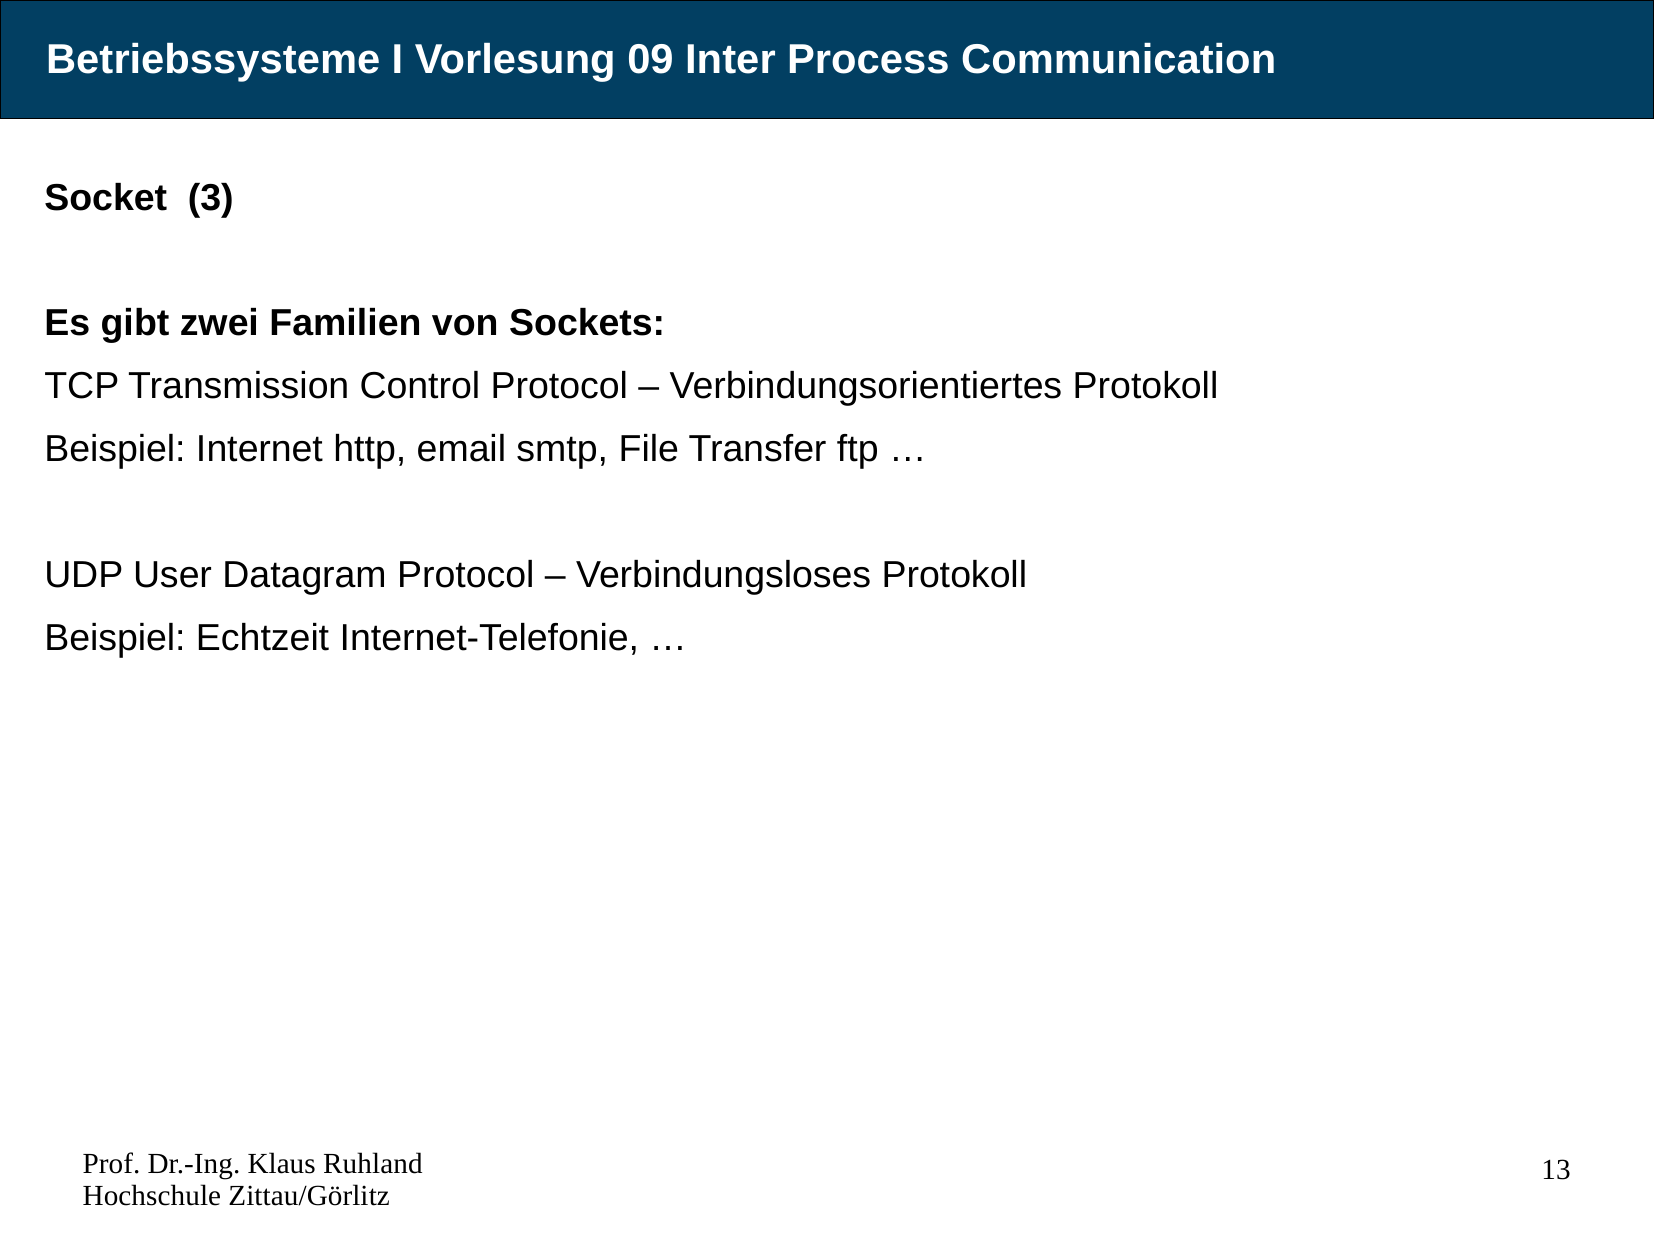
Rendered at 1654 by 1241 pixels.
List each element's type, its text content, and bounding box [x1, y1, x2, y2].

text_box Socket (3) Es gibt zwei Familien von Sockets: TCP Transmission Control Protocol – Verbindungsorientiertes Protokoll Beispiel: Internet http, email smtp, File Transfer ftp … UDP User Datagram Protocol – Verbindungsloses Protokoll Beispiel: Echtzeit Internet-Telefonie, … [29, 147, 1565, 1121]
